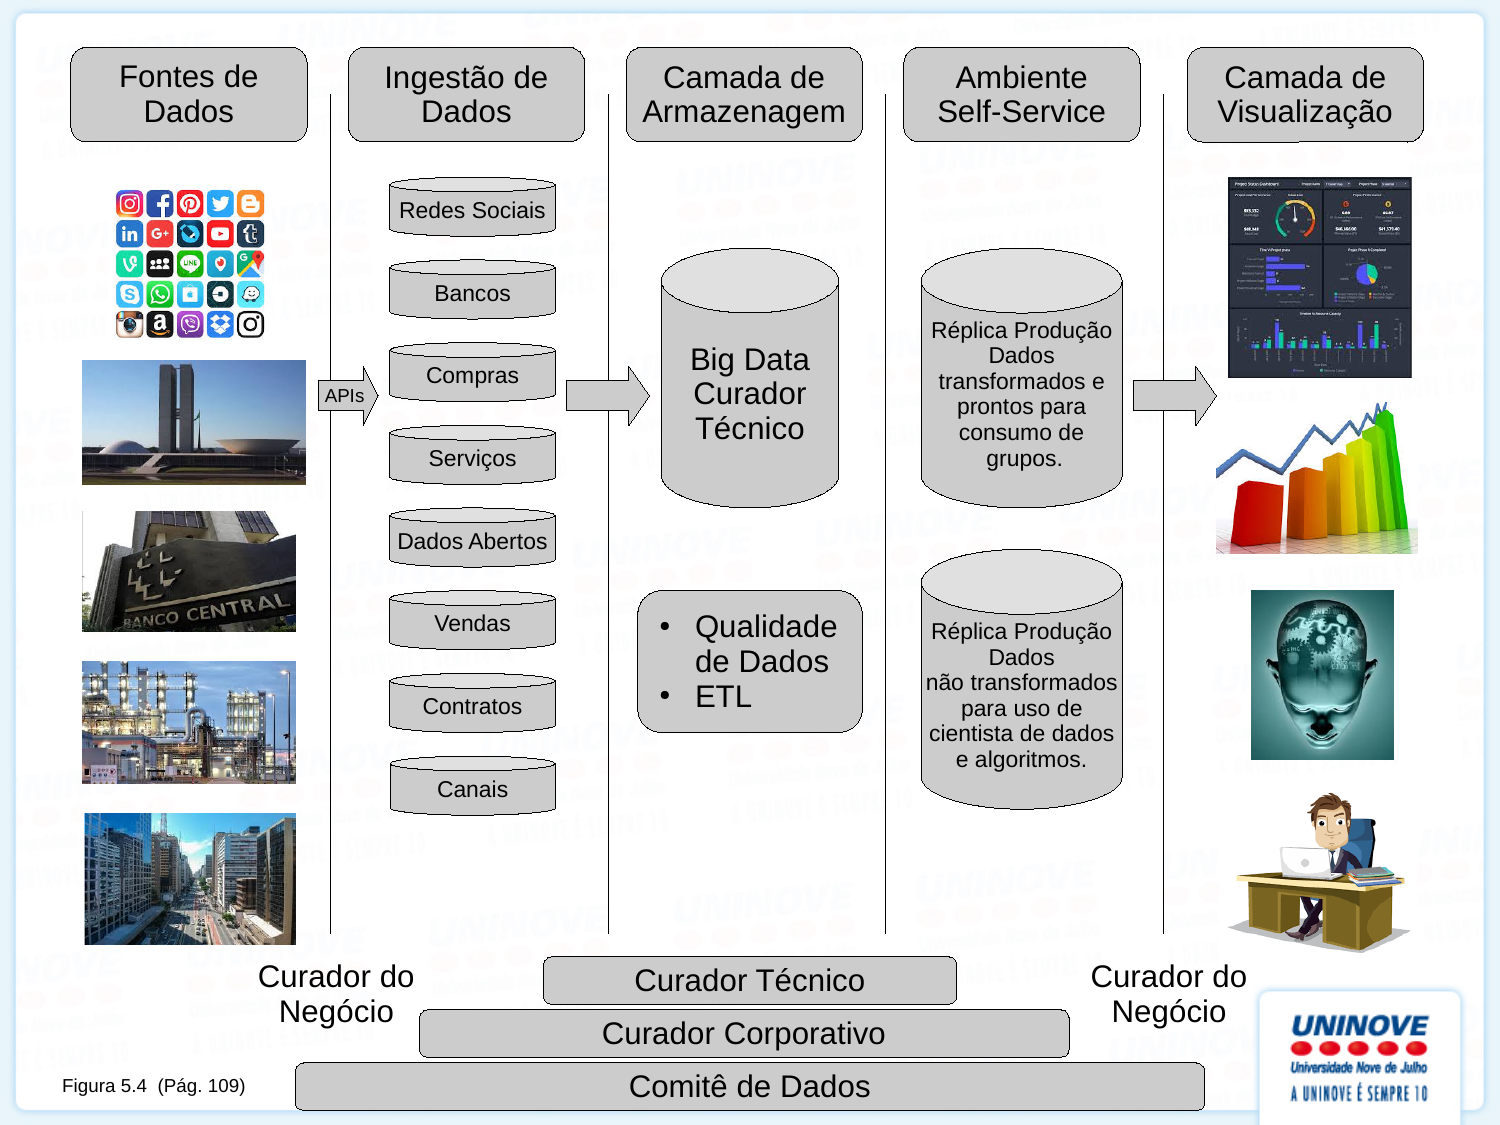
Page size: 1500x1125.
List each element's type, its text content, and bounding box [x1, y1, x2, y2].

text_box Comitê de Dados [295, 1062, 1205, 1111]
text_box Dados Abertos [389, 516, 556, 568]
text_box Bancos [389, 268, 556, 320]
text_box Réplica Produção Dados não transformados para uso de cientista de dados e algoritmos. [921, 583, 1123, 810]
text_box Compras [389, 351, 556, 402]
text_box Ingestão de Dados [348, 47, 585, 142]
picture [0, 0, 1500, 1125]
text_box Curador Corporativo [420, 1009, 1069, 1058]
text_box APIs [318, 366, 379, 426]
text_box Fontes de Dados [70, 47, 308, 142]
text_box Qualidade de Dados ETL [637, 590, 863, 733]
text_box Redes Sociais [389, 185, 556, 237]
text_box Réplica Produção Dados transformados e prontos para consumo de grupos. [921, 282, 1123, 508]
text_box Serviços [389, 433, 556, 485]
text_box [1133, 366, 1217, 426]
text_box Curador Técnico [543, 956, 957, 1005]
text_box Curador do Negócio [1057, 952, 1282, 1052]
text_box Vendas [389, 599, 556, 650]
text_box Camada de Armazenagem [626, 47, 863, 142]
text_box Curador do Negócio [224, 952, 449, 1052]
text_box [566, 366, 650, 426]
text_box Figura 5.4 (Pág. 109) [47, 1067, 272, 1125]
text_box Big Data Curador Técnico [661, 285, 839, 508]
text_box Camada de Visualização [1187, 47, 1424, 143]
text_box Ambiente Self-Service [903, 47, 1141, 142]
text_box Canais [390, 764, 556, 816]
text_box Contratos [389, 681, 556, 733]
